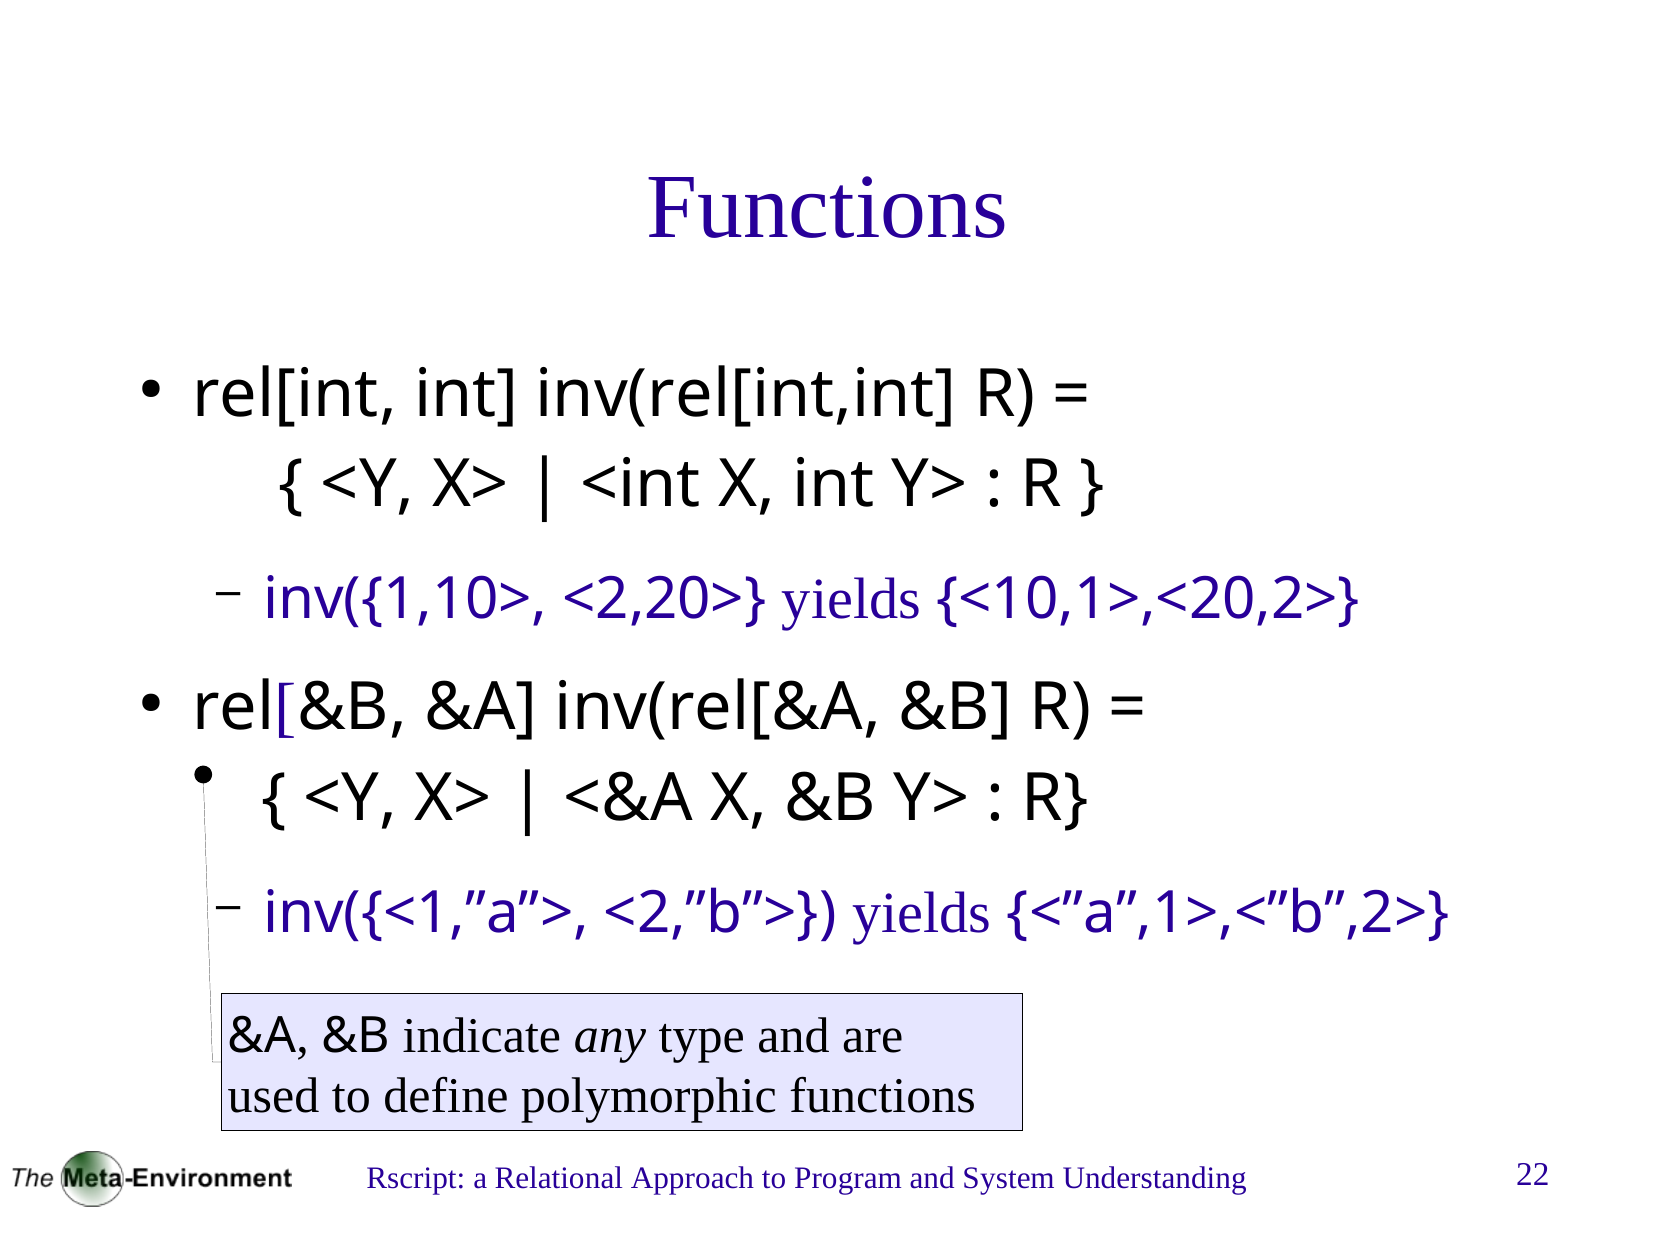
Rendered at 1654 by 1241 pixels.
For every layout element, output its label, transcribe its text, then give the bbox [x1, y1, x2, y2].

title Functions [121, 102, 1534, 311]
list rel[int, int] inv(rel[int,int] R) = { <Y, X> | <int X, int Y> : R } inv({1,10>, <2,20>} yields {<10,1>,<20,2>} rel[&B, &A] inv(rel[&A, &B] R) = { <Y, X> | <&A X, &B Y> : R} inv({<1,”a”>, <2,”b”>}) yields {<”a”,1>,<”b”,2>} [121, 344, 1563, 1148]
picture [12, 1151, 292, 1207]
text_box &A, &B indicate any type and are used to define polymorphic functions [221, 993, 1023, 1131]
